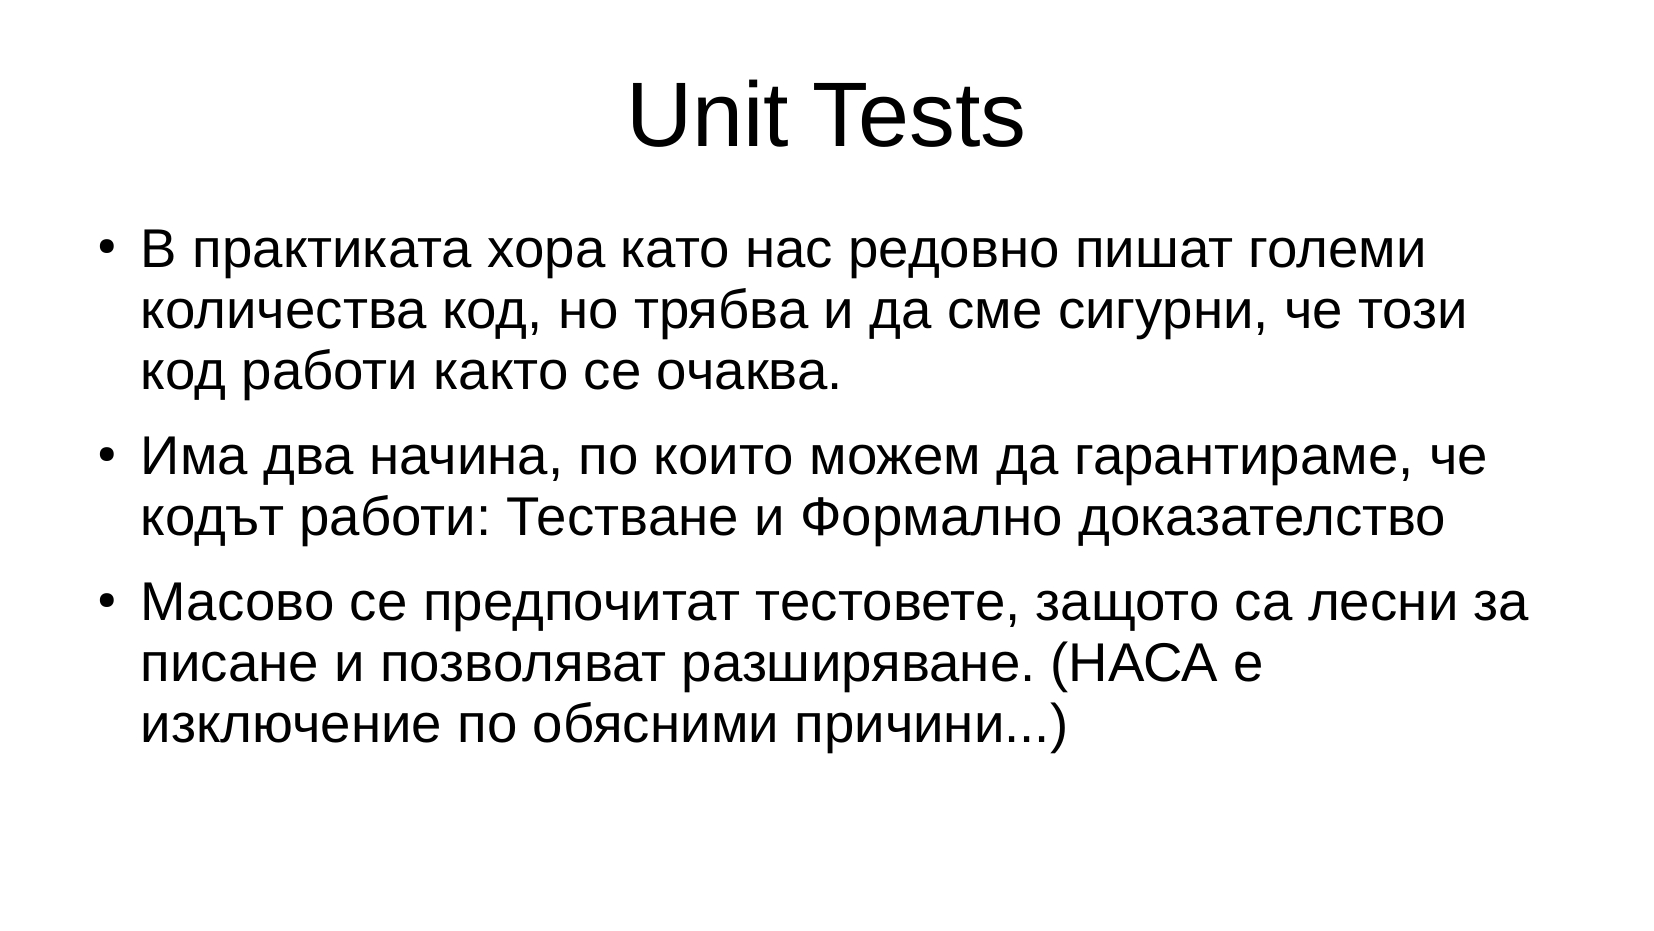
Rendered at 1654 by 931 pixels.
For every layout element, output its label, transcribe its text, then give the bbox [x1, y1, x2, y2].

list В практиката хора като нас редовно пишат големи количества код, но трябва и да сме сигурни, че този код работи както се очаква. Има два начина, по които можем да гарантираме, че кодът работи: Тестване и Формално доказателство Масово се предпочитат тестовете, защото са лесни за писане и позволяват разширяване. (НАСА е изключение по обясними причини...) [82, 217, 1571, 758]
title Unit Tests [82, 37, 1571, 193]
